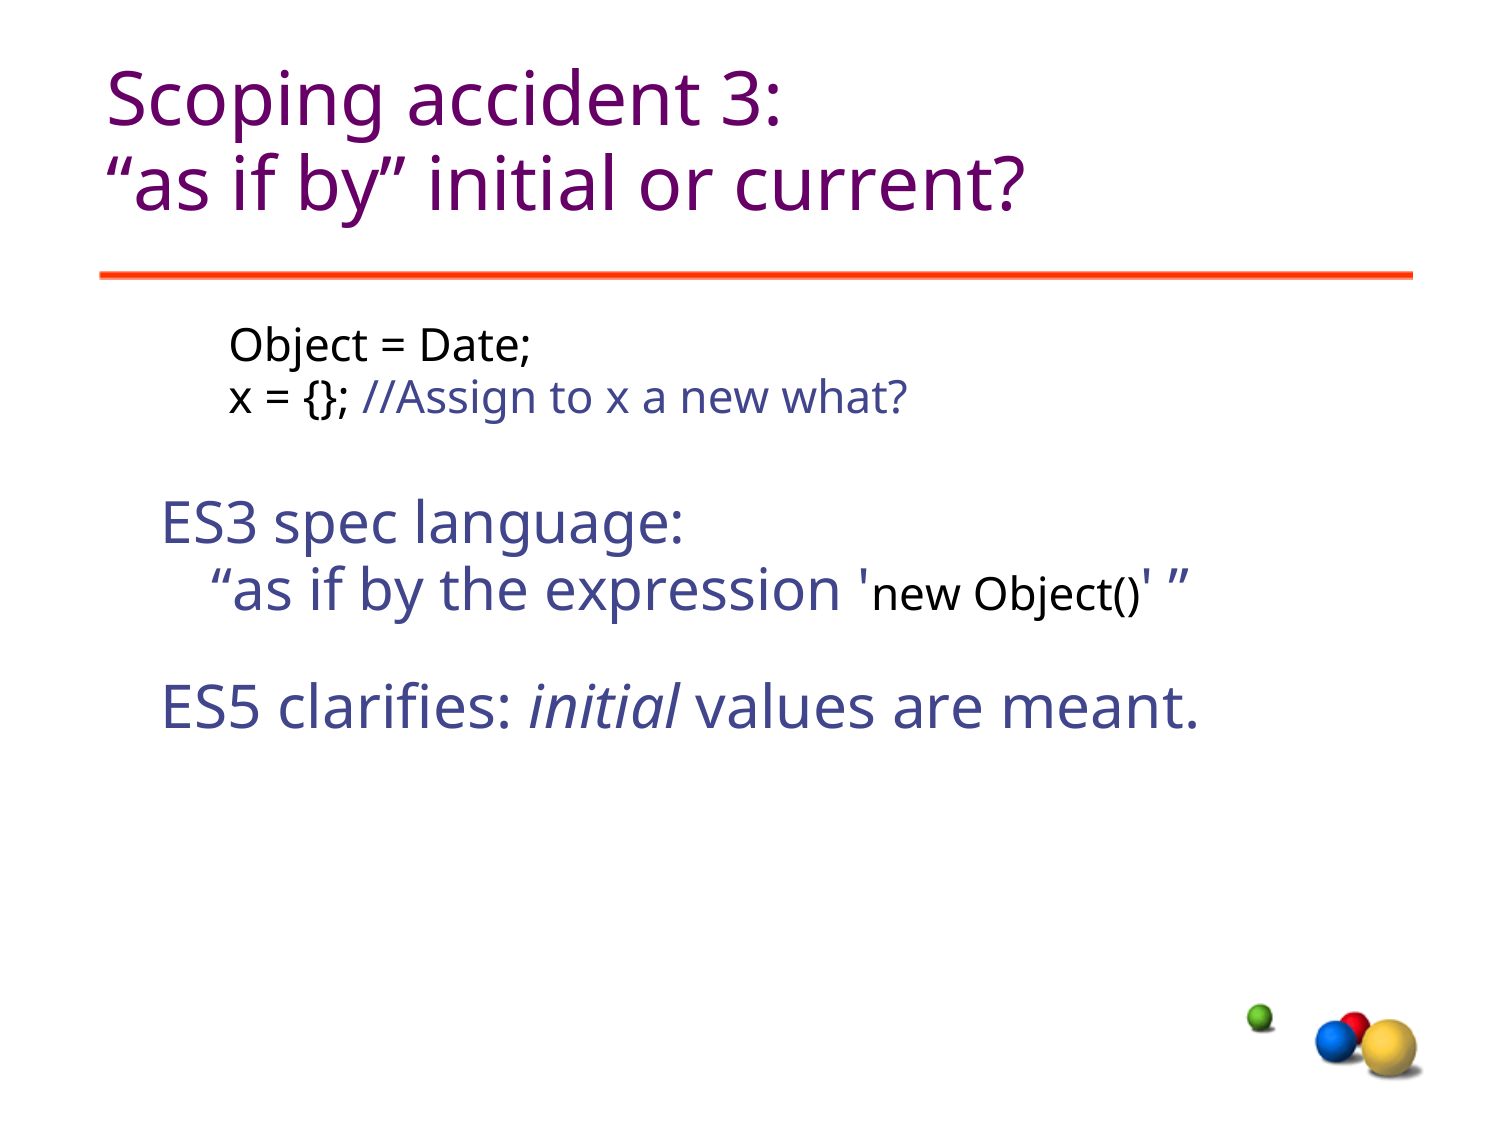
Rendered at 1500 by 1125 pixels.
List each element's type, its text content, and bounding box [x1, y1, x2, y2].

title Scoping accident 3: “as if by” initial or current? [106, 57, 1369, 231]
picture [99, 271, 1413, 280]
subtitle Object = Date; x = {}; //Assign to x a new what? ES3 spec language: “as if by the expression 'new Object()' ” ES5 clarifies: initial values are meant. [144, 320, 1407, 981]
picture [1224, 999, 1449, 1083]
